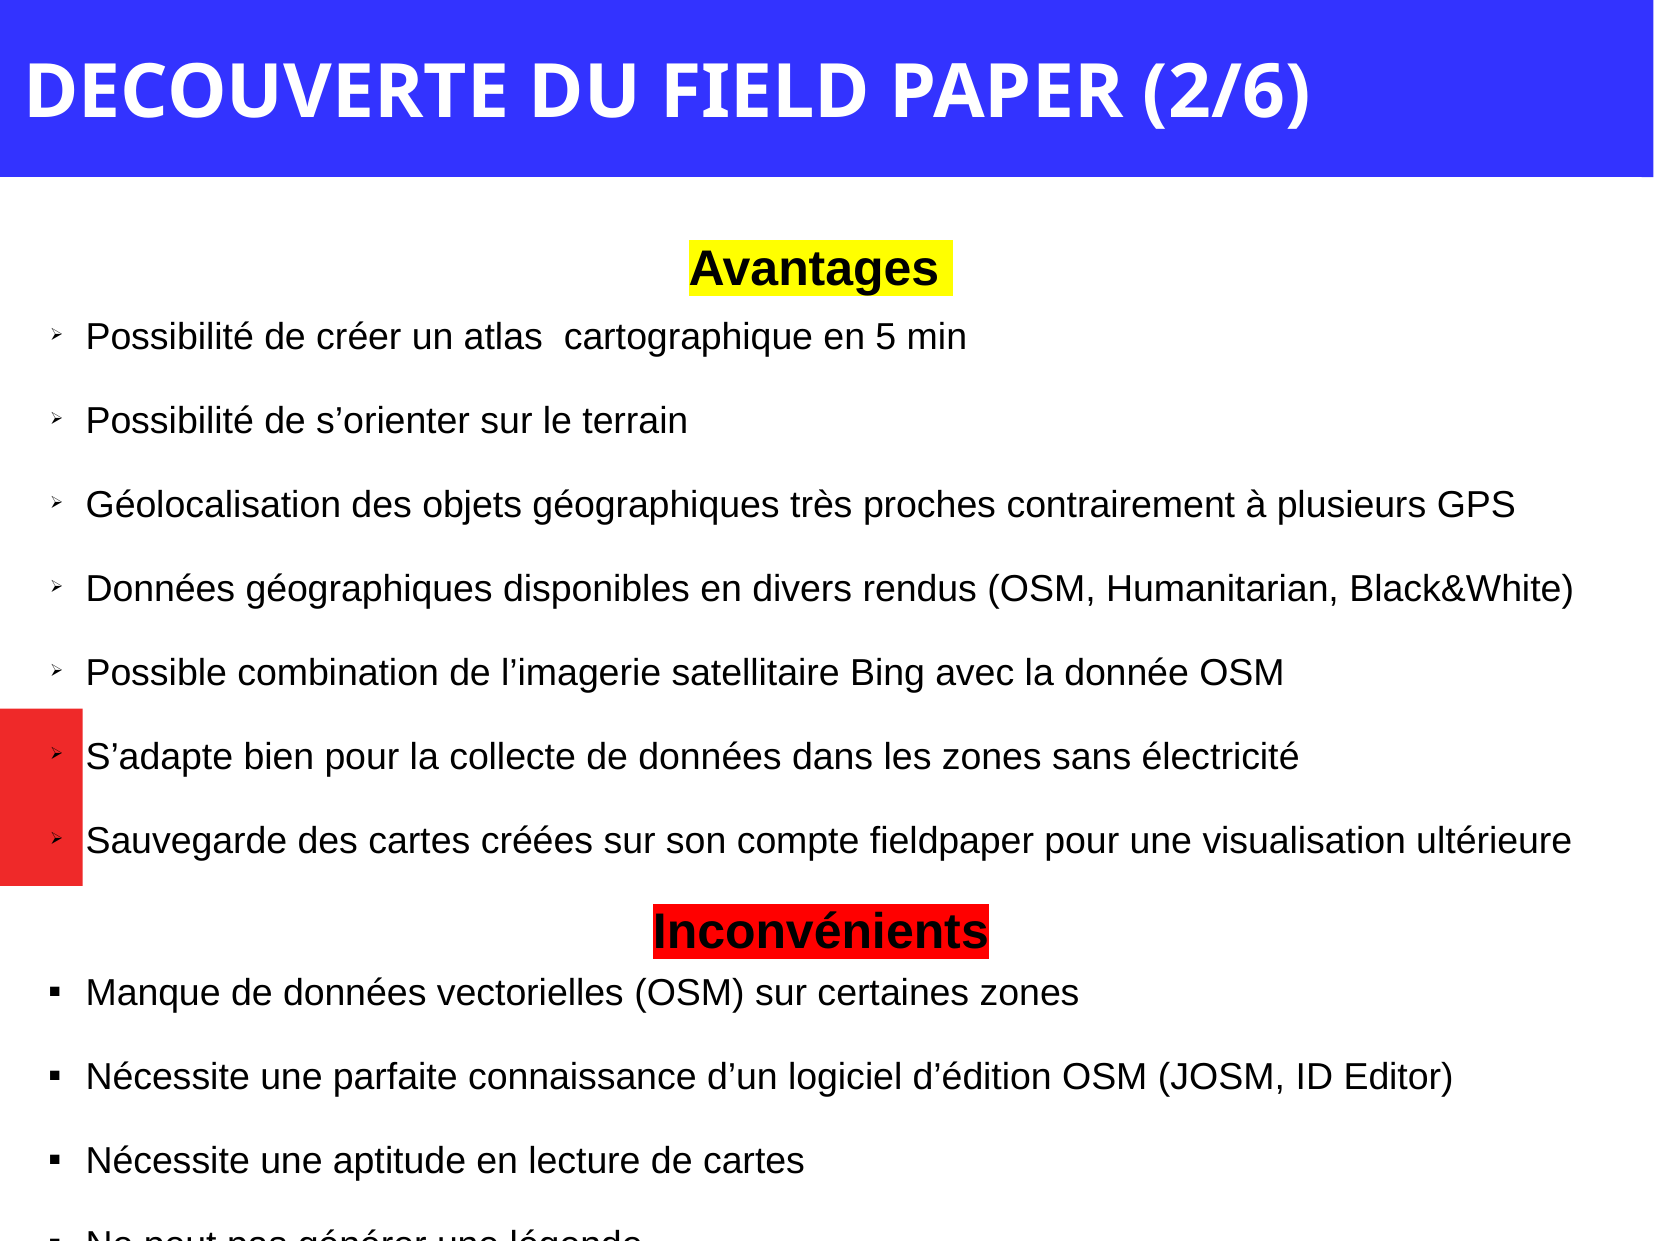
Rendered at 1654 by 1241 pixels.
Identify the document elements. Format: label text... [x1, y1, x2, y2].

text_box Inconvénients [0, 840, 1642, 922]
text_box Manque de données vectorielles (OSM) sur certaines zones Nécessite une parfaite connaissance d’un logiciel d’édition OSM (JOSM, ID Editor) Nécessite une aptitude en lecture de cartes Ne peut pas générer une légende [35, 922, 1595, 1241]
title DECOUVERTE DU FIELD PAPER (2/6) [0, 0, 1654, 178]
text_box Avantages [0, 177, 1642, 270]
text_box Possibilité de créer un atlas cartographique en 5 min Possibilité de s’orienter sur le terrain Géolocalisation des objets géographiques très proches contrairement à plusieurs GPS Données géographiques disponibles en divers rendus (OSM, Humanitarian, Black&White) Possible combination de l’imagerie satellitaire Bing avec la donnée OSM S’adapte bien pour la collecte de données dans les zones sans électricité Sauvegarde des cartes créées sur son compte fieldpaper pour une visualisation ultérieure [35, 266, 1607, 827]
